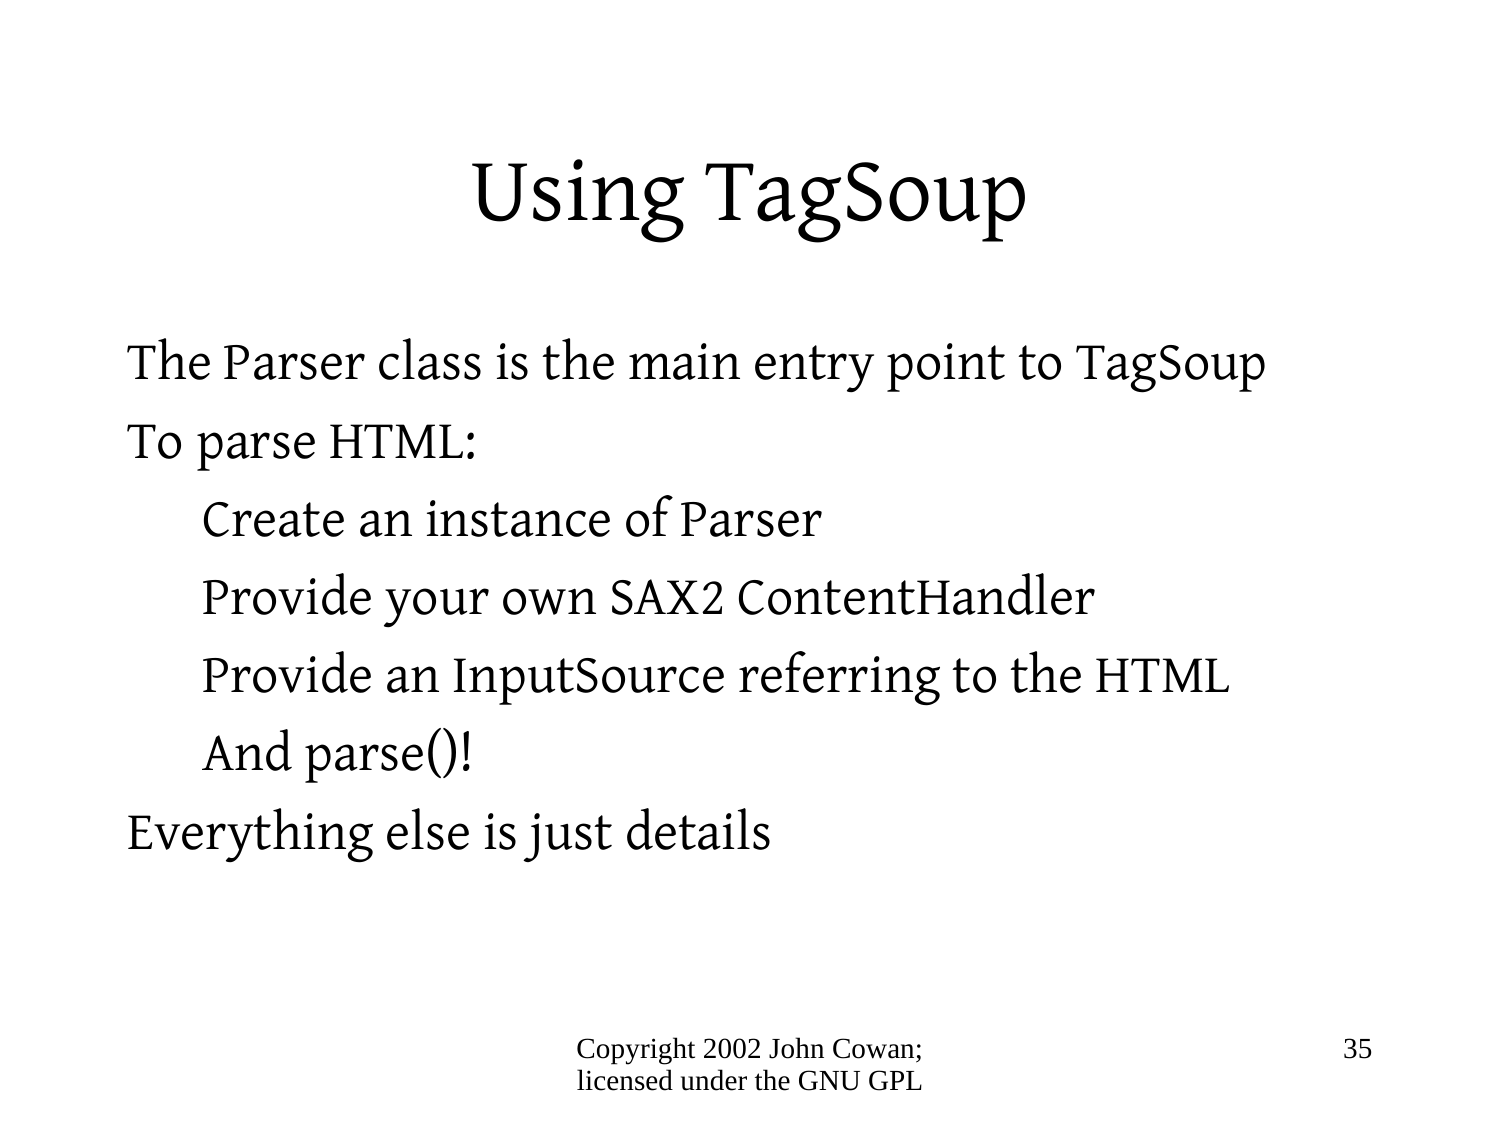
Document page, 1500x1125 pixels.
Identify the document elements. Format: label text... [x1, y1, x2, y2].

text_box 35 [1074, 1027, 1388, 1074]
text_box Copyright 2002 John Cowan; licensed under the GNU GPL [512, 1027, 988, 1107]
list The Parser class is the main entry point to TagSoup To parse HTML: Create an instance of Parser Provide your own SAX2 ContentHandler Provide an InputSource referring to the HTML And parse()! Everything else is just details [112, 324, 1388, 1027]
title Using TagSoup [112, 99, 1388, 288]
